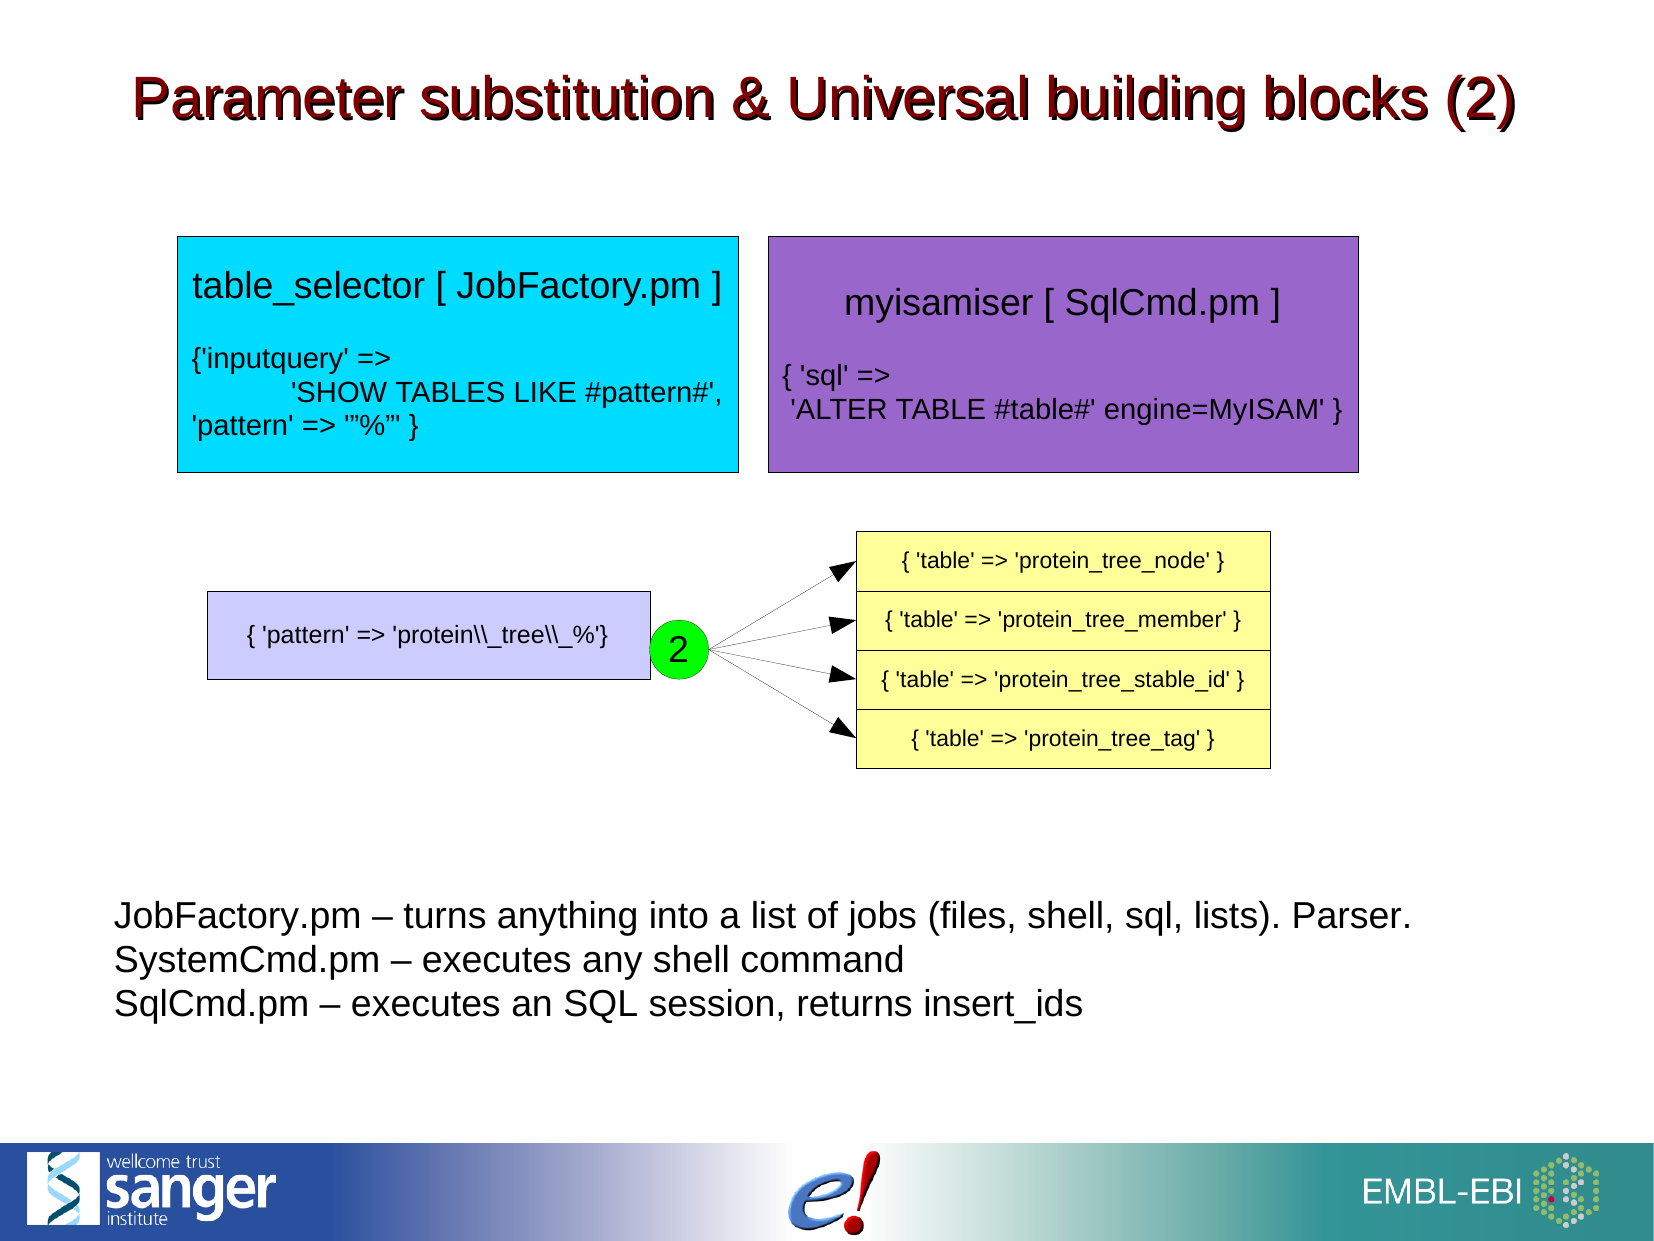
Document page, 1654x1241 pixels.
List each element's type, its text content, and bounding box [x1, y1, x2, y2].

text_box JobFactory.pm – turns anything into a list of jobs (files, shell, sql, lists). Parser. SystemCmd.pm – executes any shell command SqlCmd.pm – executes an SQL session, returns insert_ids [88, 885, 1506, 1034]
title Parameter substitution & Universal building blocks (2) [123, 45, 1526, 148]
chart [118, 177, 1520, 996]
picture [0, 1143, 1654, 1241]
